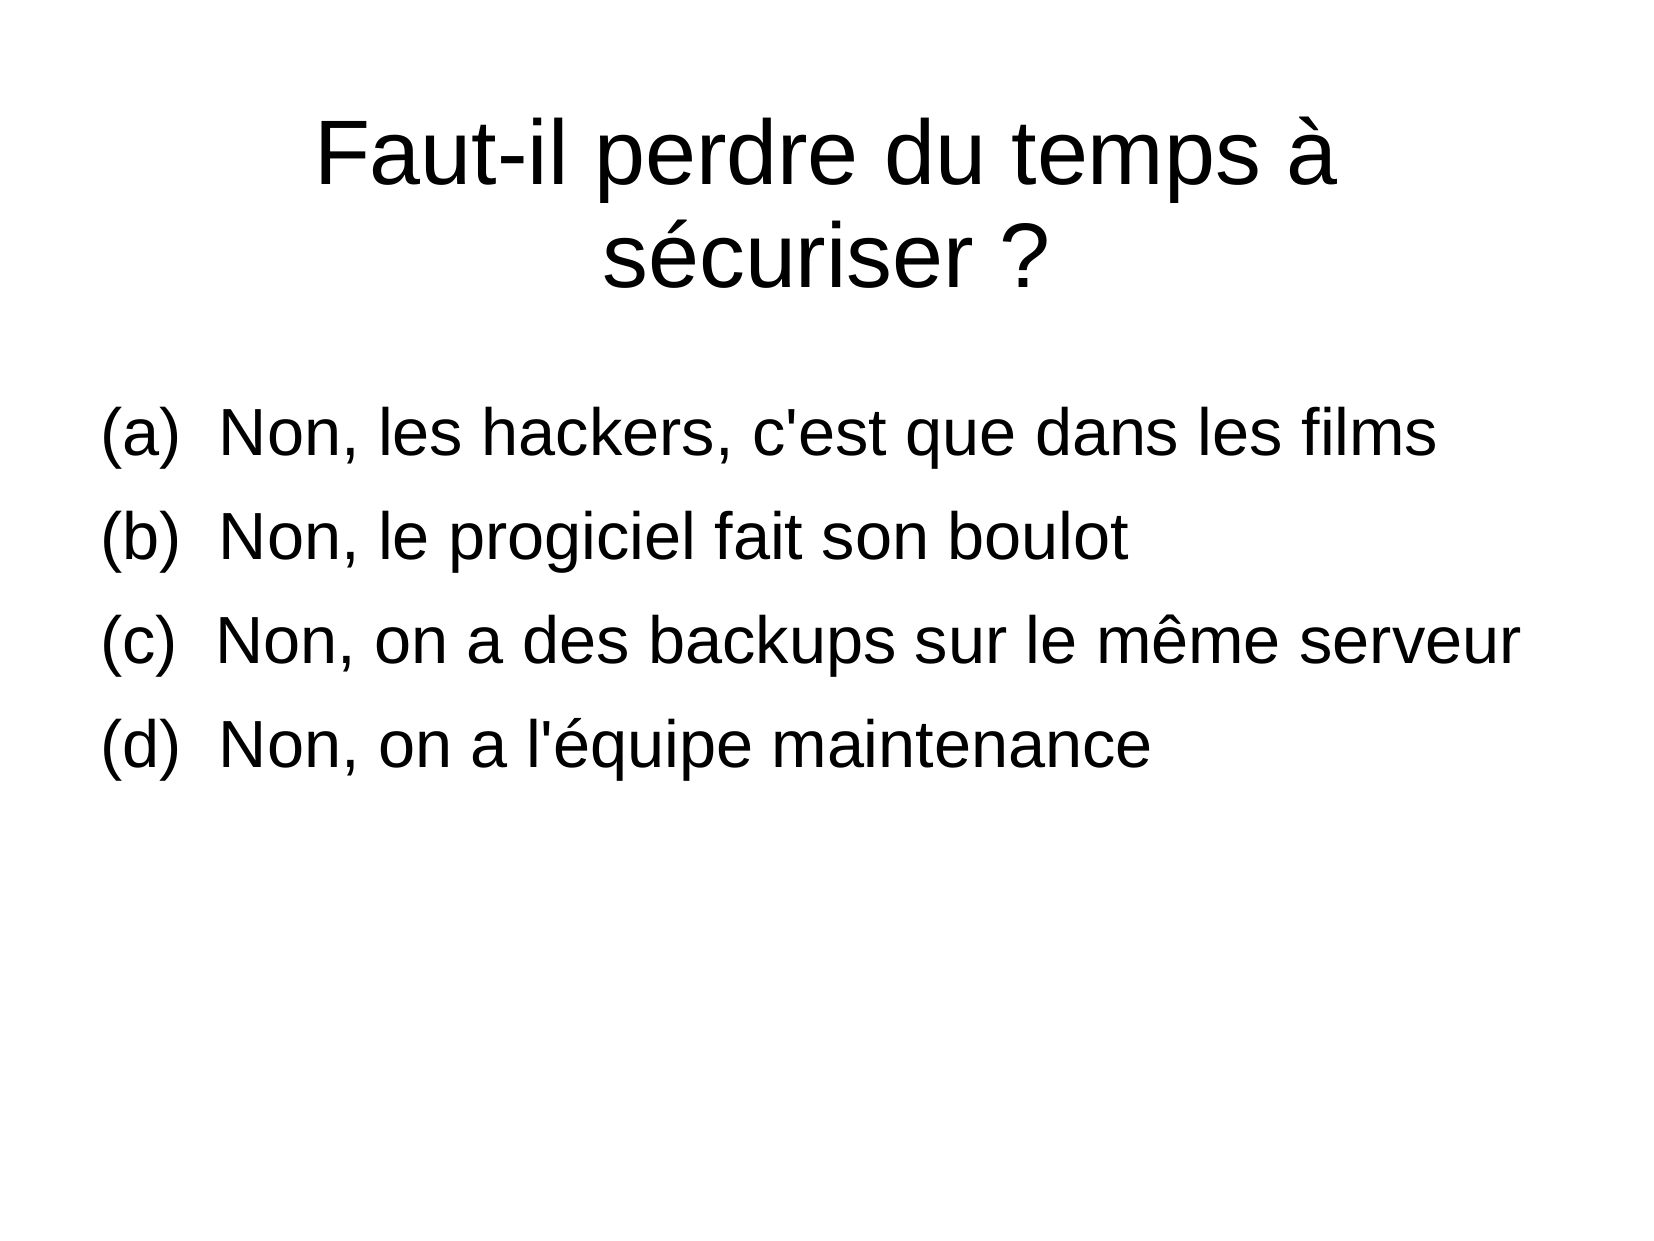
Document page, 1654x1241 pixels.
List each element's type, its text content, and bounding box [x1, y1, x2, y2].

list Non, les hackers, c'est que dans les films Non, le progiciel fait son boulot Non, on a des backups sur le même serveur Non, on a l'équipe maintenance [82, 290, 1571, 1109]
title Faut-il perdre du temps à sécuriser ? [82, 0, 1571, 290]
